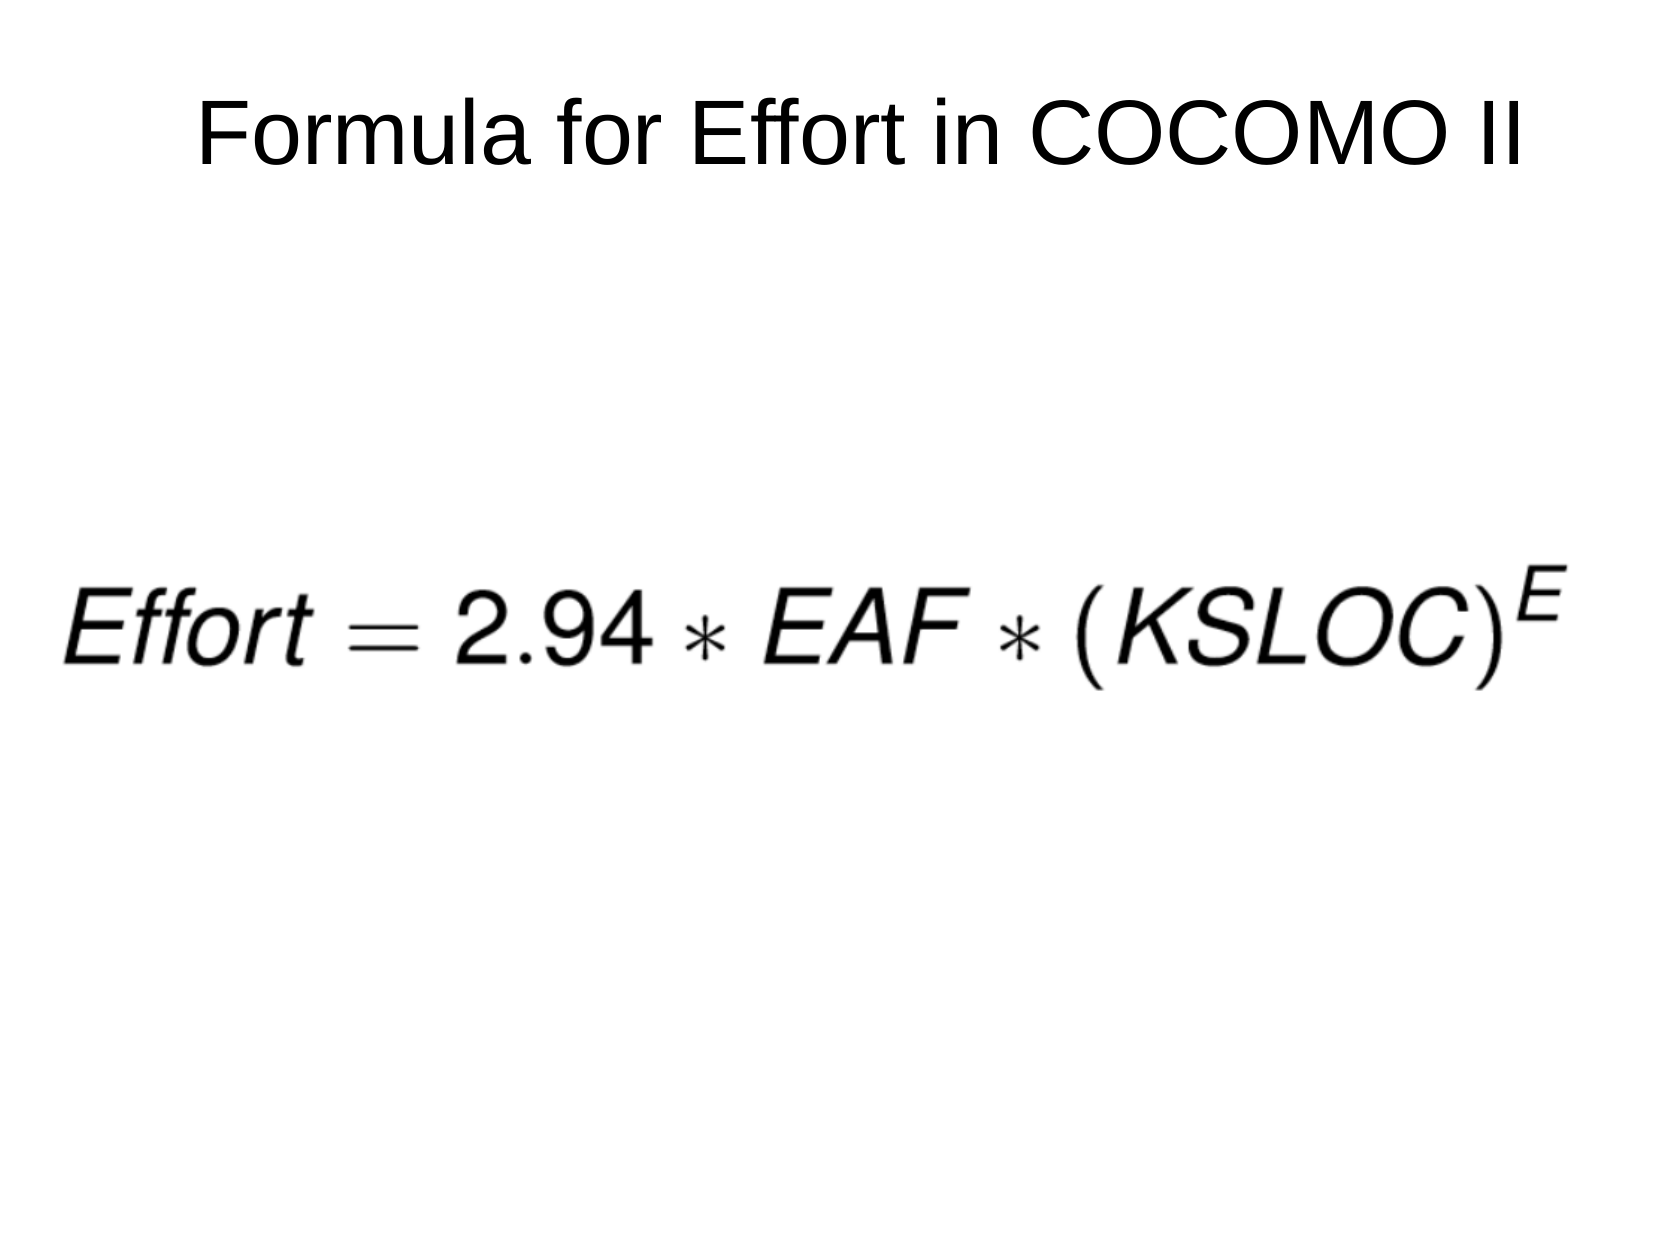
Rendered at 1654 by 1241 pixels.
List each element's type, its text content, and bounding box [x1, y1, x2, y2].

title Formula for Effort in COCOMO II [118, 29, 1607, 237]
picture [0, 467, 1646, 773]
